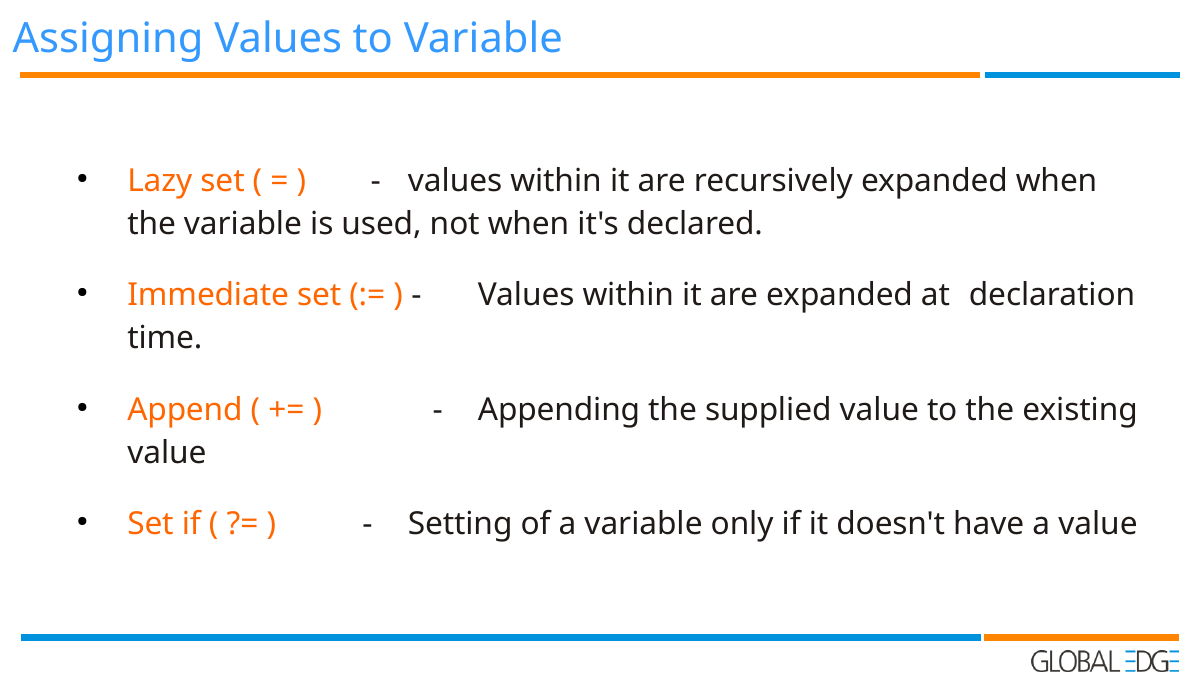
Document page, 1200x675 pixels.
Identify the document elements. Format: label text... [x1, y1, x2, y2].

list Lazy set ( = ) - values within it are recursively expanded when the variable is used, not when it's declared. Immediate set (:= ) - Values within it are expanded at declaration time. Append ( += ) - Appending the supplied value to the existing value Set if ( ?= ) - Setting of a variable only if it doesn't have a value [60, 157, 1140, 550]
title Assigning Values to Variable [12, 9, 1088, 63]
picture [1031, 650, 1179, 672]
